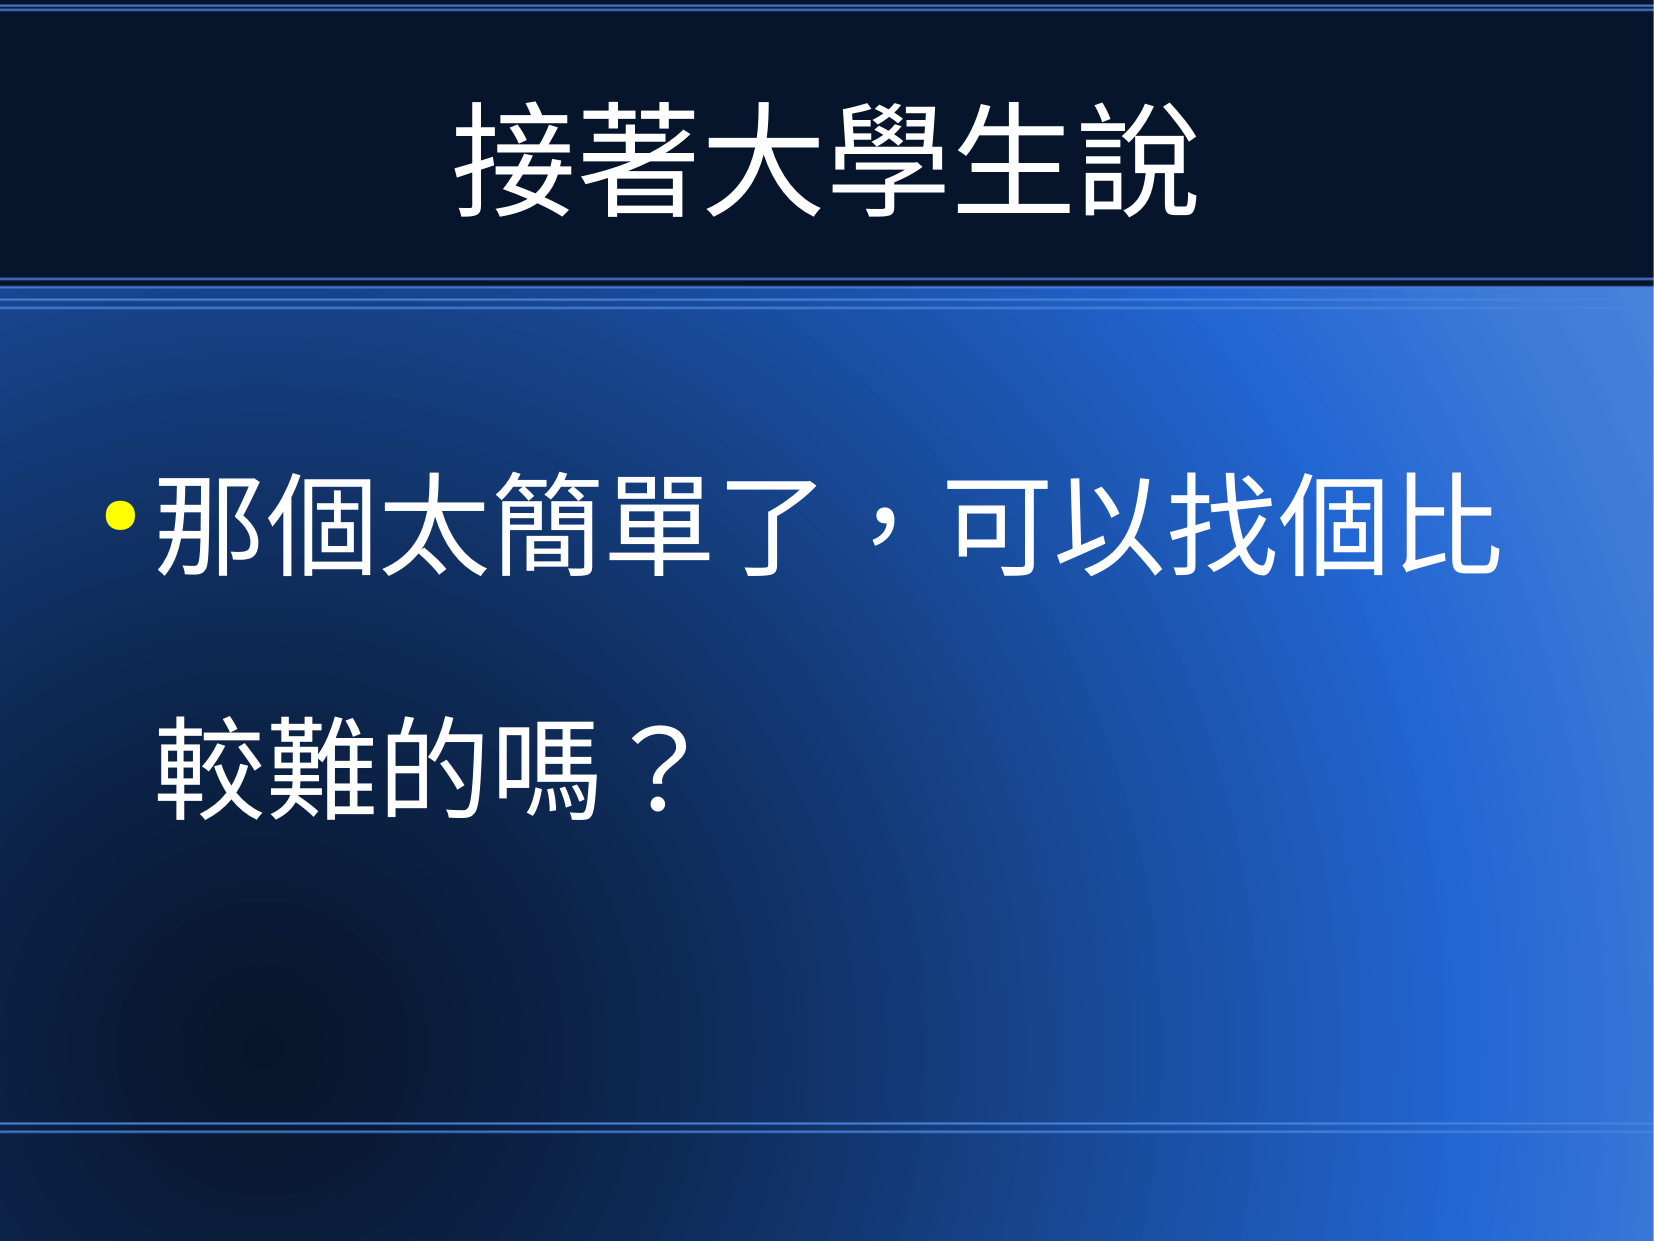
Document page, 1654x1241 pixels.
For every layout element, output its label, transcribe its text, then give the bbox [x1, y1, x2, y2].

picture [0, 0, 1654, 1241]
list 那個太簡單了，可以找個比較難的嗎？ [82, 355, 1571, 1241]
title 接著大學生說 [82, 49, 1571, 257]
